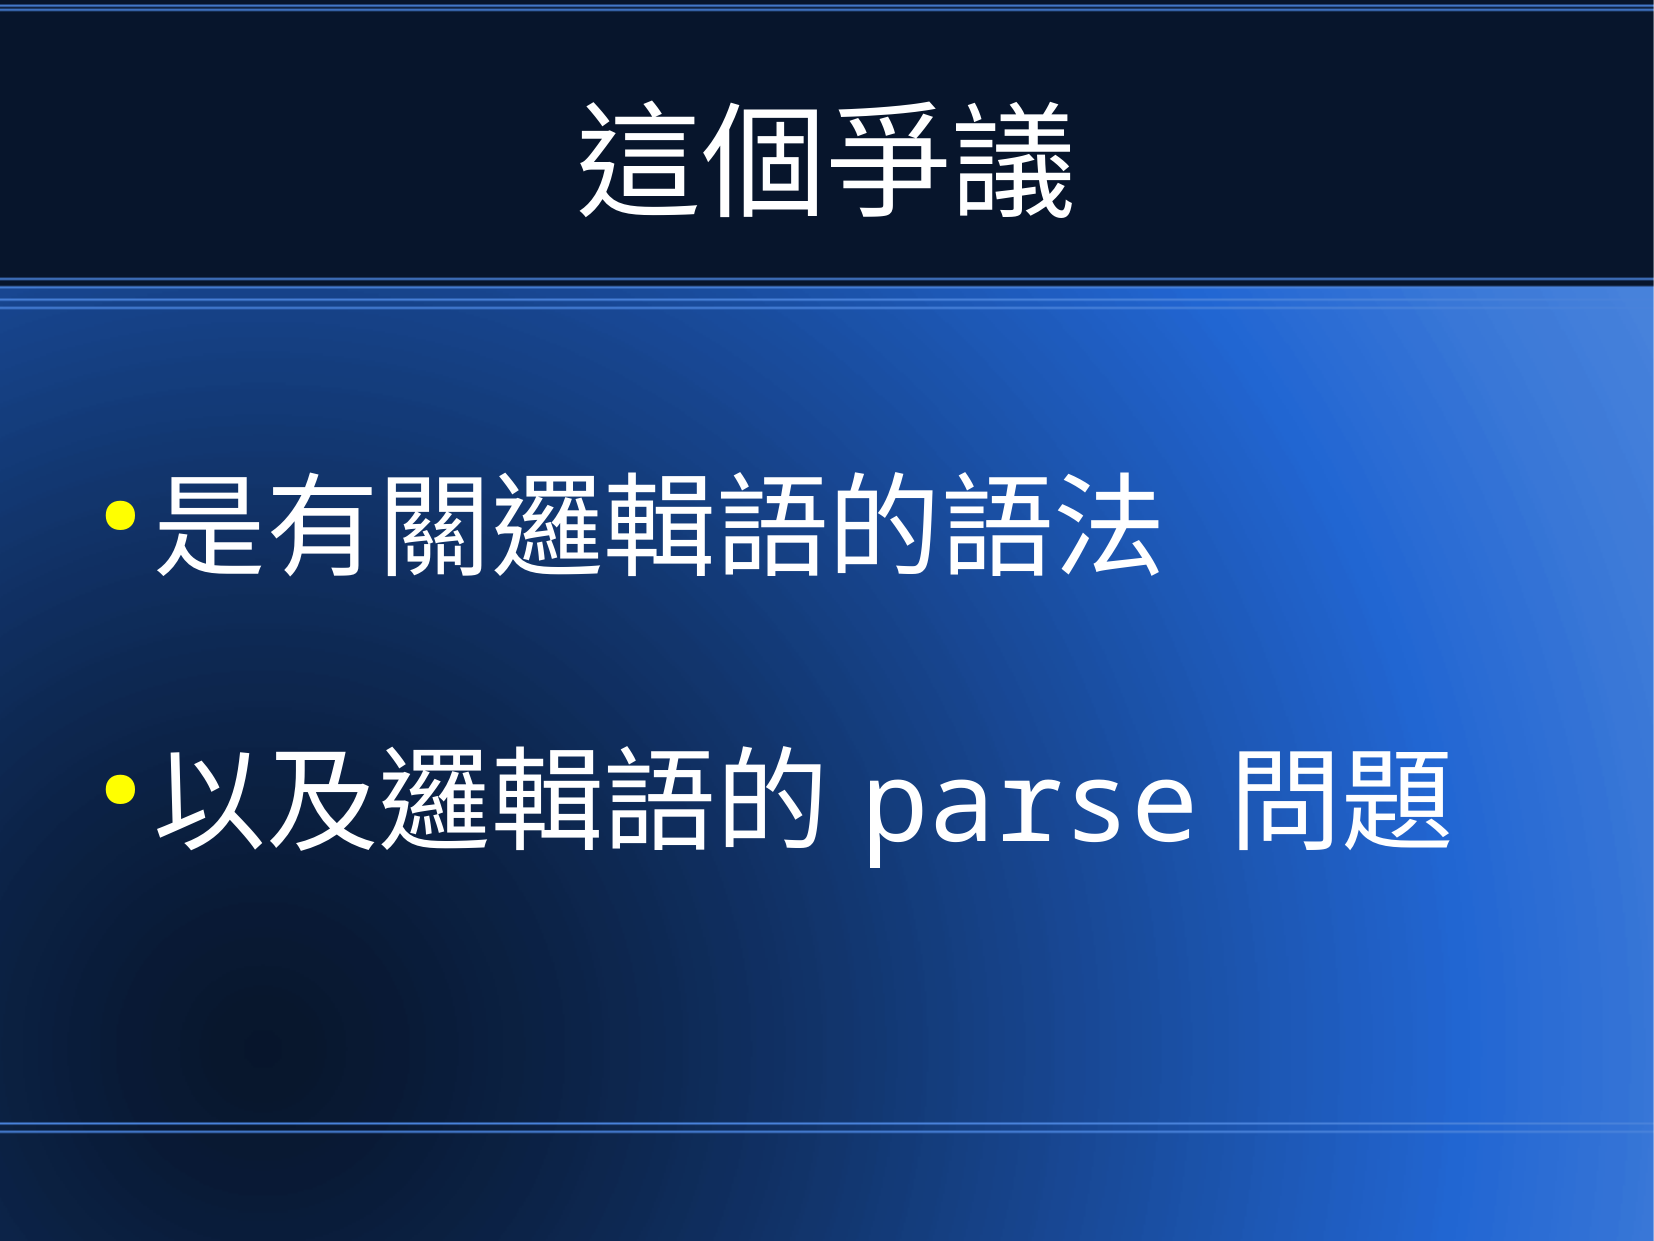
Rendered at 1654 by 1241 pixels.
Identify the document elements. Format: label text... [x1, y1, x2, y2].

list 是有關邏輯語的語法 以及邏輯語的parse問題 [82, 355, 1571, 1241]
picture [0, 0, 1654, 1241]
title 這個爭議 [82, 49, 1571, 257]
